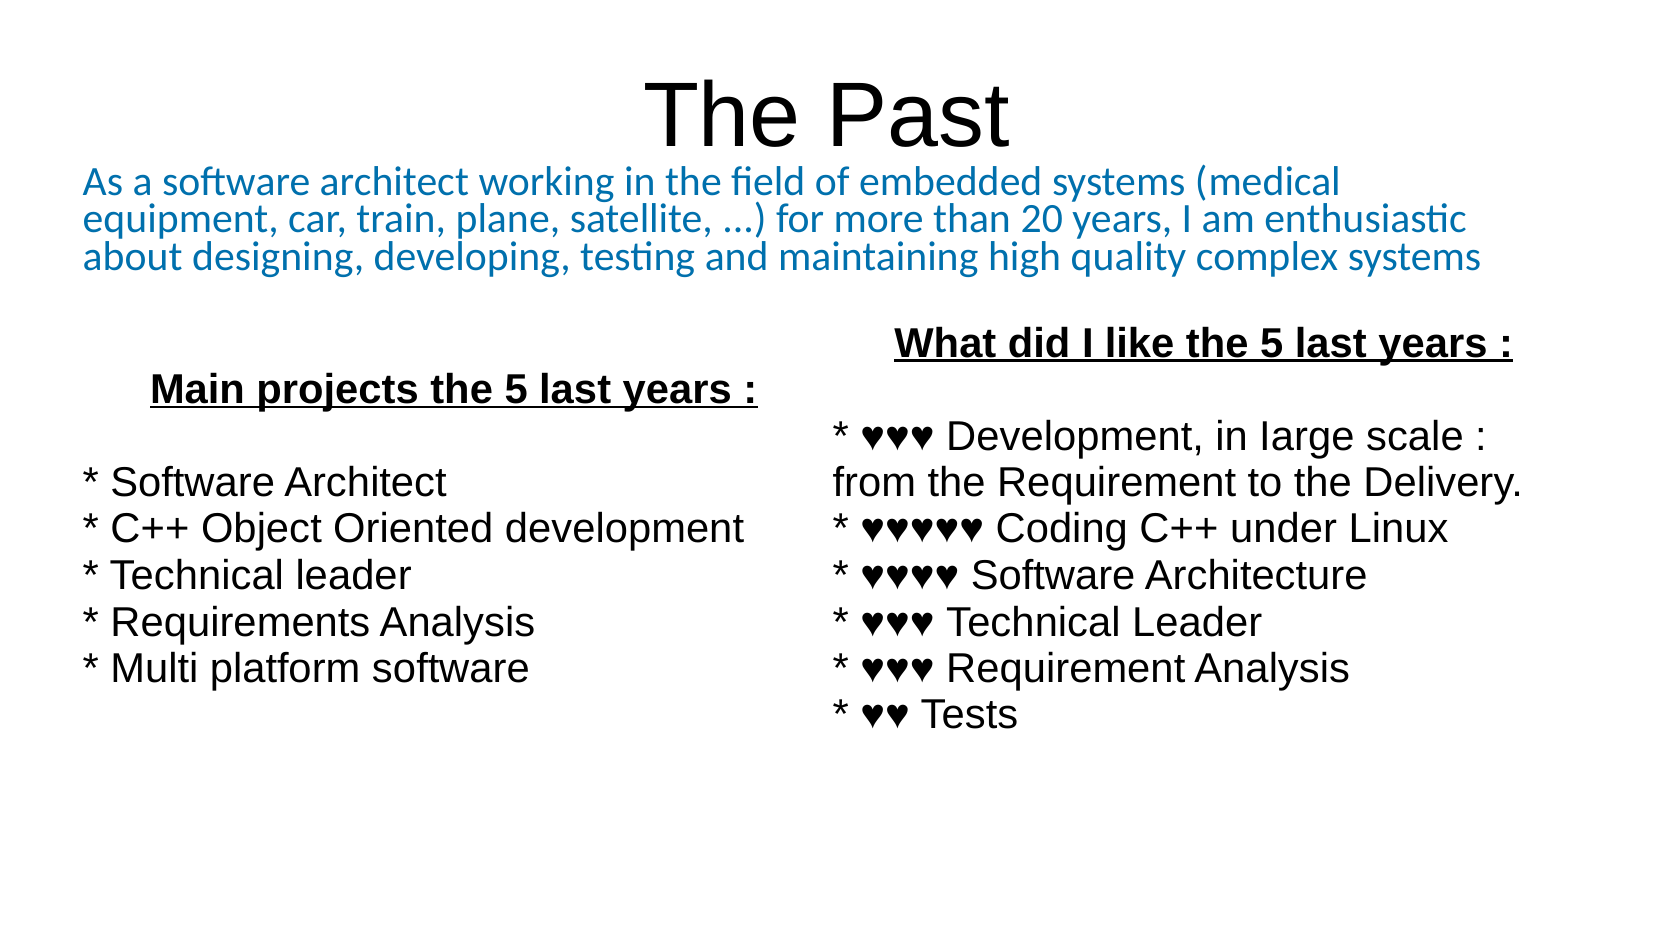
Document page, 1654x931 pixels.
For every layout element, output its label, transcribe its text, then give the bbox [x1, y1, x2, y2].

subtitle Main projects the 5 last years : * Software Architect * C++ Object Oriented development * Technical leader * Requirements Analysis * Multi platform software [82, 300, 826, 758]
text_box What did I like the 5 last years : * ♥♥♥ Development, in Iarge scale : from the Requirement to the Delivery. * ♥♥♥♥♥ Coding C++ under Linux * ♥♥♥♥ Software Architecture * ♥♥♥ Technical Leader * ♥♥♥ Requirement Analysis * ♥♥ Tests [832, 300, 1576, 758]
title The Past [82, 37, 1571, 193]
text_box As a software architect working in the field of embedded systems (medical equipment, car, train, plane, satellite, ...) for more than 20 years, I am enthusiastic about designing, developing, testing and maintaining high quality complex systems [82, 165, 1538, 278]
